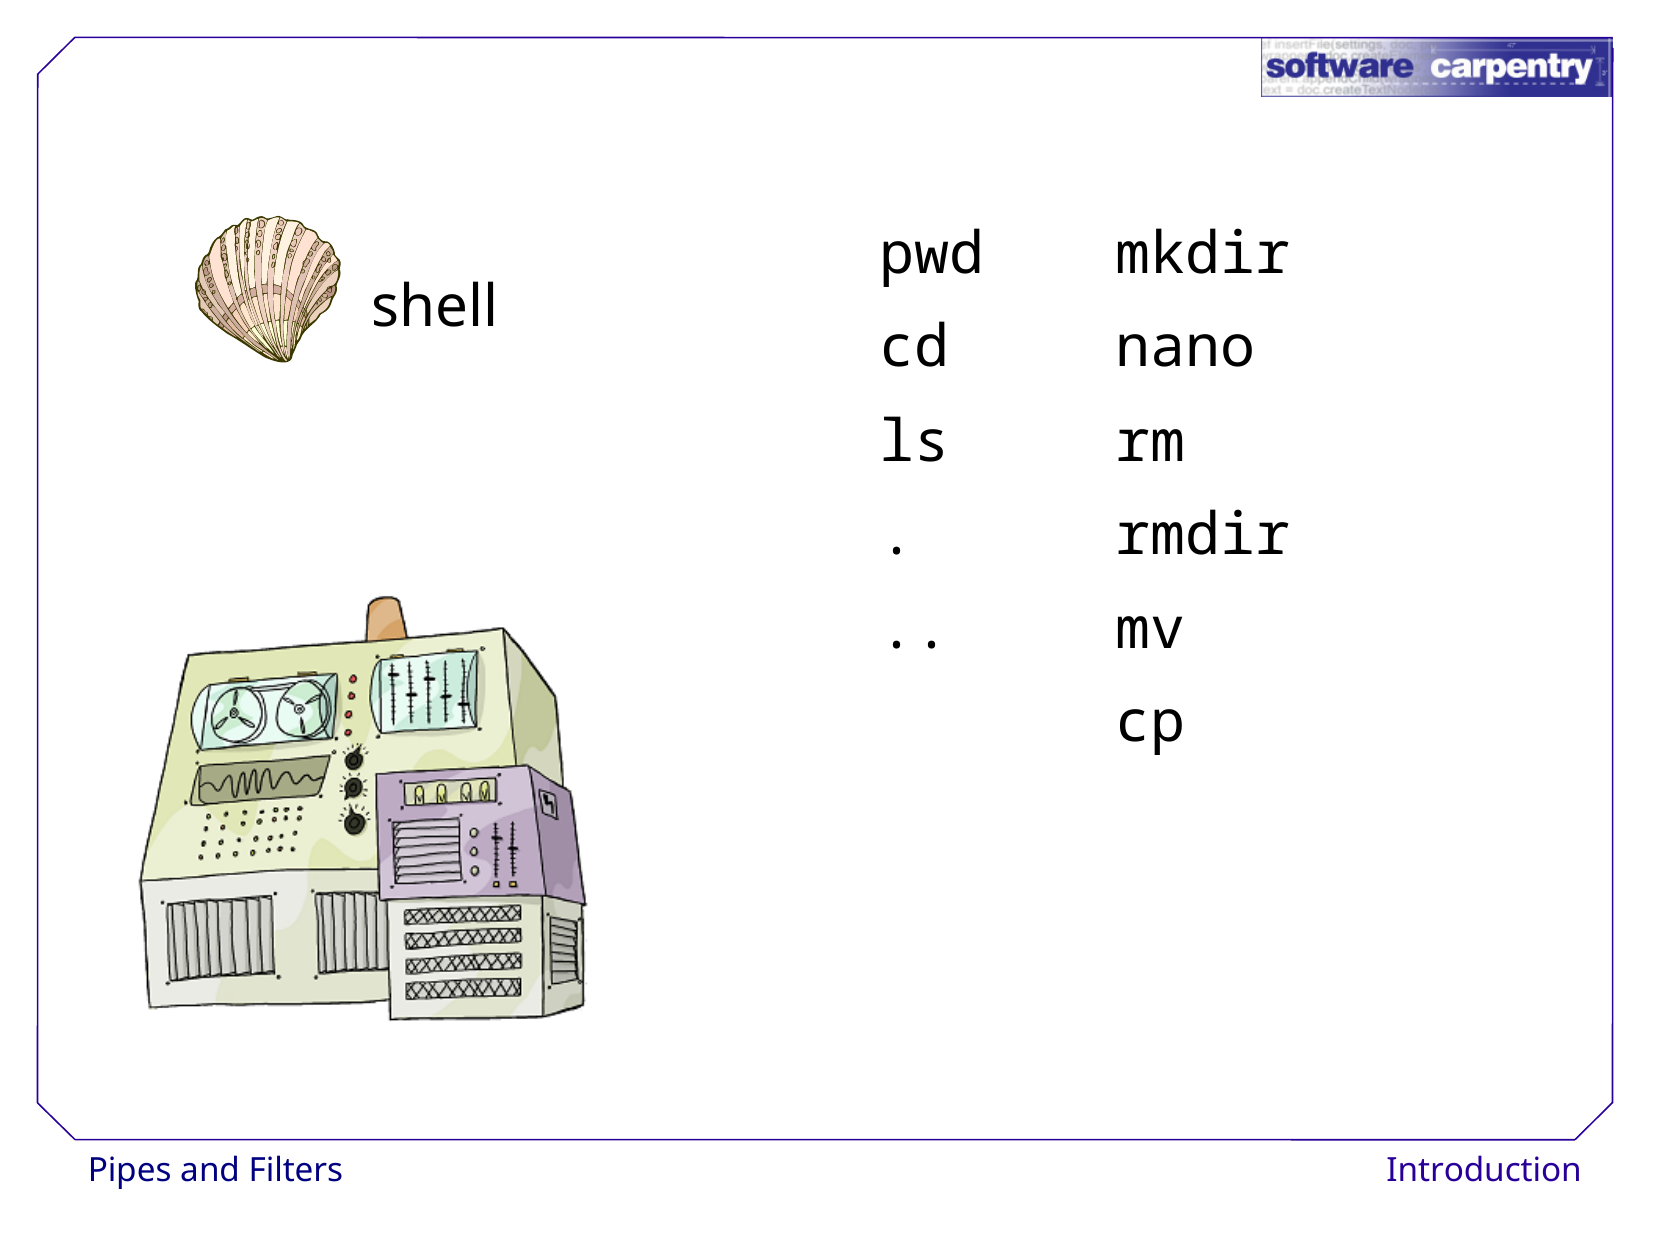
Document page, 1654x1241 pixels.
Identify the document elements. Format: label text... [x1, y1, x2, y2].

table_header pwd [865, 214, 1101, 307]
table_cell ls [865, 401, 1101, 495]
picture [89, 548, 647, 1055]
text_box shell [343, 225, 588, 347]
table_cell cp [1101, 682, 1363, 776]
table_cell rmdir [1101, 495, 1363, 589]
picture [193, 213, 343, 367]
table_cell rm [1101, 401, 1363, 495]
table_cell cd [865, 307, 1101, 401]
table_cell . [865, 495, 1101, 589]
table_cell mv [1101, 589, 1363, 682]
table_cell .. [865, 589, 1101, 682]
table_cell nano [1101, 307, 1363, 401]
table_cell [865, 682, 1101, 776]
table_header mkdir [1101, 214, 1363, 307]
picture [1261, 39, 1613, 97]
